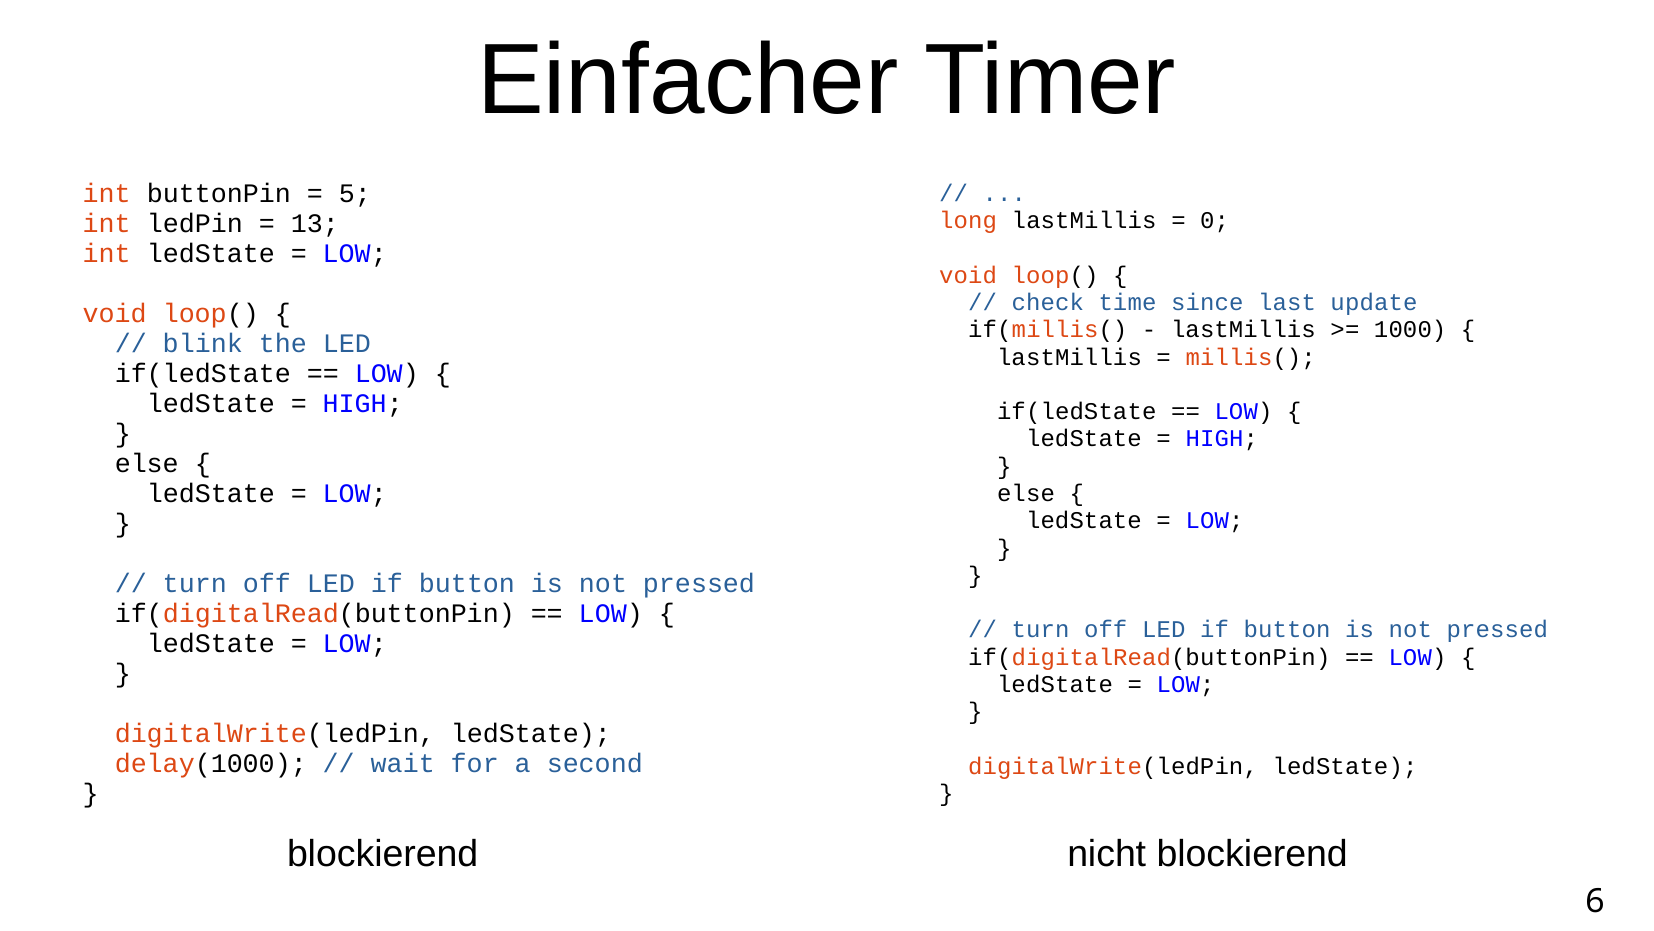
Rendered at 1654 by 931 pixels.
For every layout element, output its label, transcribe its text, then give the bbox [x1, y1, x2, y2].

list // ... long lastMillis = 0; void loop() { // check time since last update if(millis() - lastMillis >= 1000) { lastMillis = millis(); if(ledState == LOW) { ledState = HIGH; } else { ledState = LOW; } } // turn off LED if button is not pressed if(digitalRead(buttonPin) == LOW) { ledState = LOW; } digitalWrite(ledPin, ledState); } [939, 180, 1591, 811]
text_box blockierend [150, 825, 616, 882]
text_box nicht blockierend [975, 825, 1441, 882]
list int buttonPin = 5; int ledPin = 13; int ledState = LOW; void loop() { // blink the LED if(ledState == LOW) { ledState = HIGH; } else { ledState = LOW; } // turn off LED if button is not pressed if(digitalRead(buttonPin) == LOW) { ledState = LOW; } digitalWrite(ledPin, ledState); delay(1000); // wait for a second } [82, 180, 781, 811]
title Einfacher Timer [82, 1, 1571, 157]
